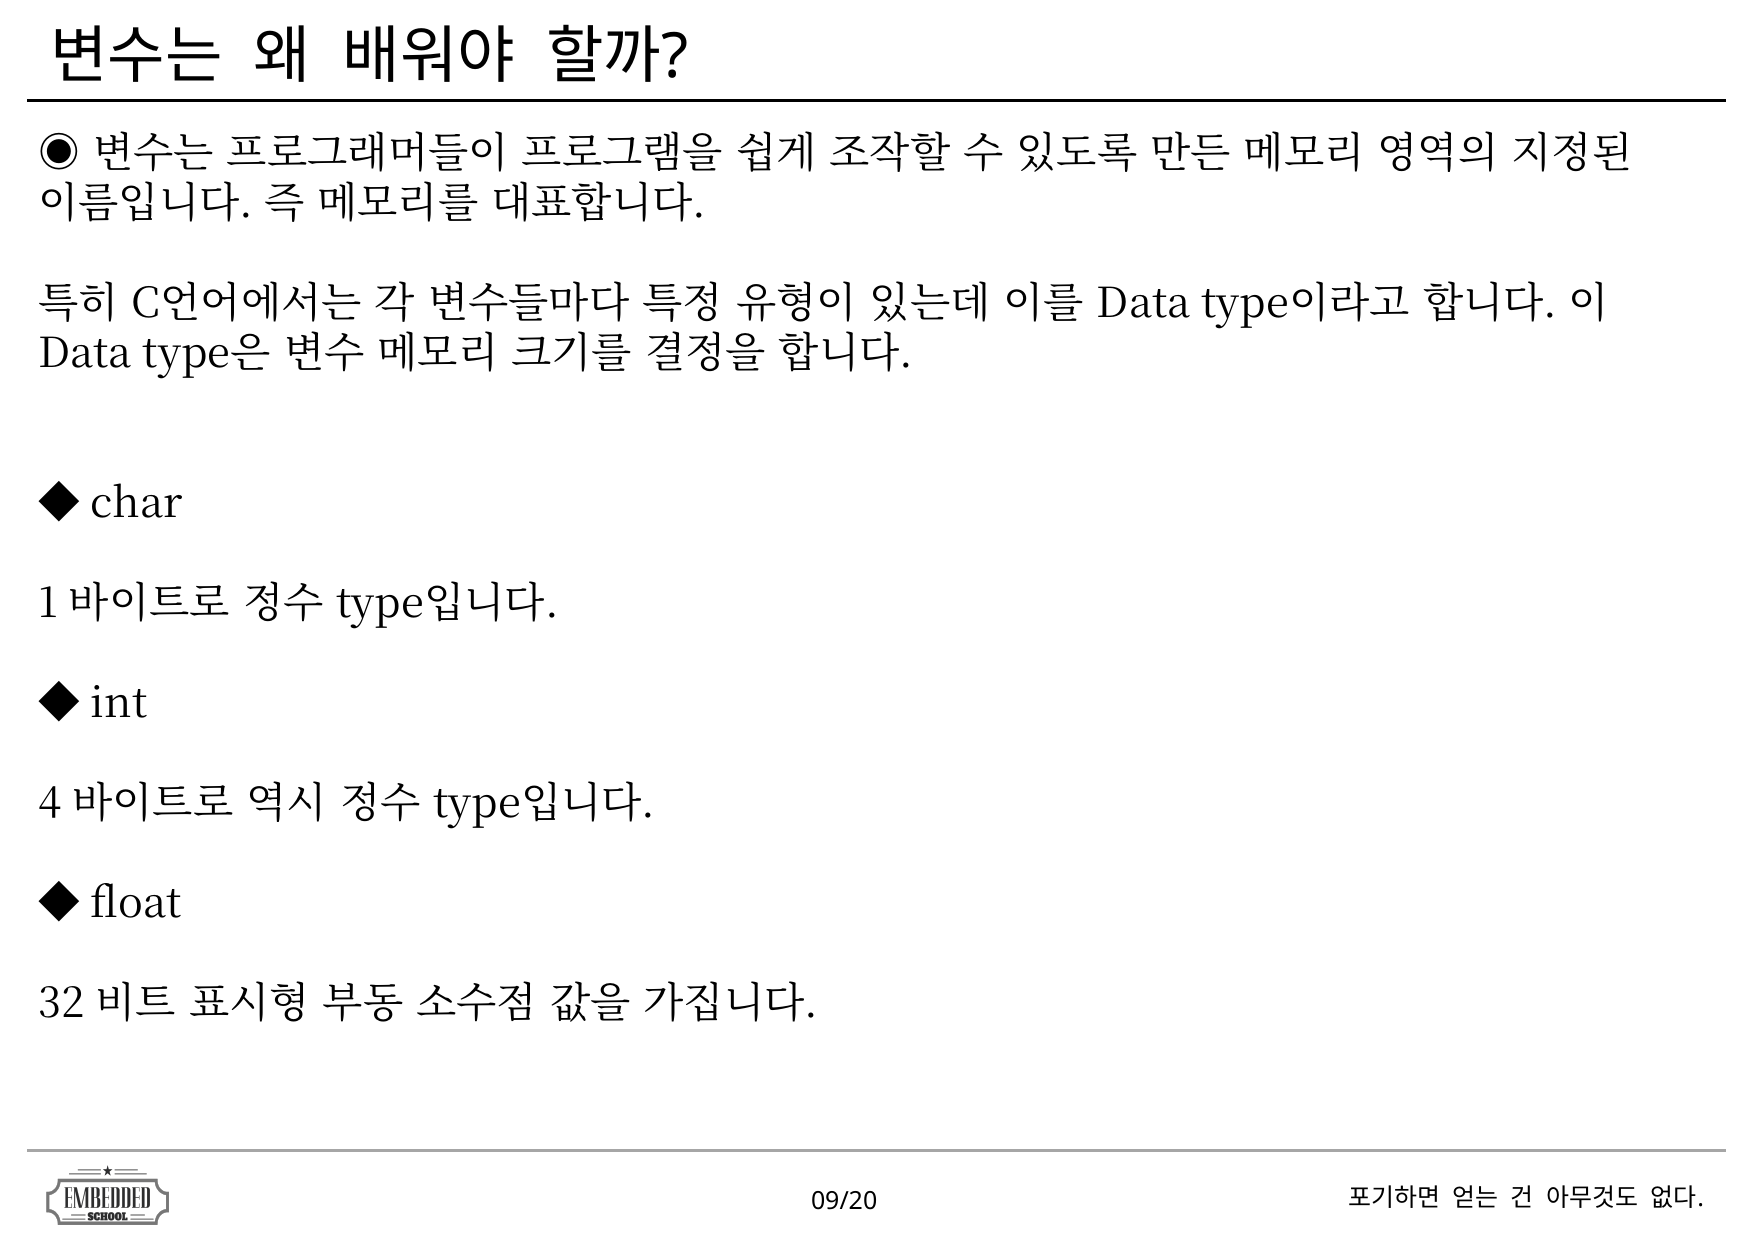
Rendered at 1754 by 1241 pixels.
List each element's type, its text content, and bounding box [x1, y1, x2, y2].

text_box ◉ 변수는 프로그래머들이 프로그램을 쉽게 조작할 수 있도록 만든 메모리 영역의 지정된 이름입니다. 즉 메모리를 대표합니다. 특히 C언어에서는 각 변수들마다 특정 유형이 있는데 이를 Data type이라고 합니다. 이 Data type은 변수 메모리 크기를 결정을 합니다. ◆ char 1 바이트로 정수 type입니다. ◆ int 4 바이트로 역시 정수 type입니다. ◆ float 32 비트 표시형 부동 소수점 값을 가집니다. [23, 118, 1725, 1034]
text_box 변수는 왜 배워야 할까? [35, 7, 1725, 98]
picture [27, 1164, 188, 1231]
text_box 09/20 [765, 1177, 923, 1223]
